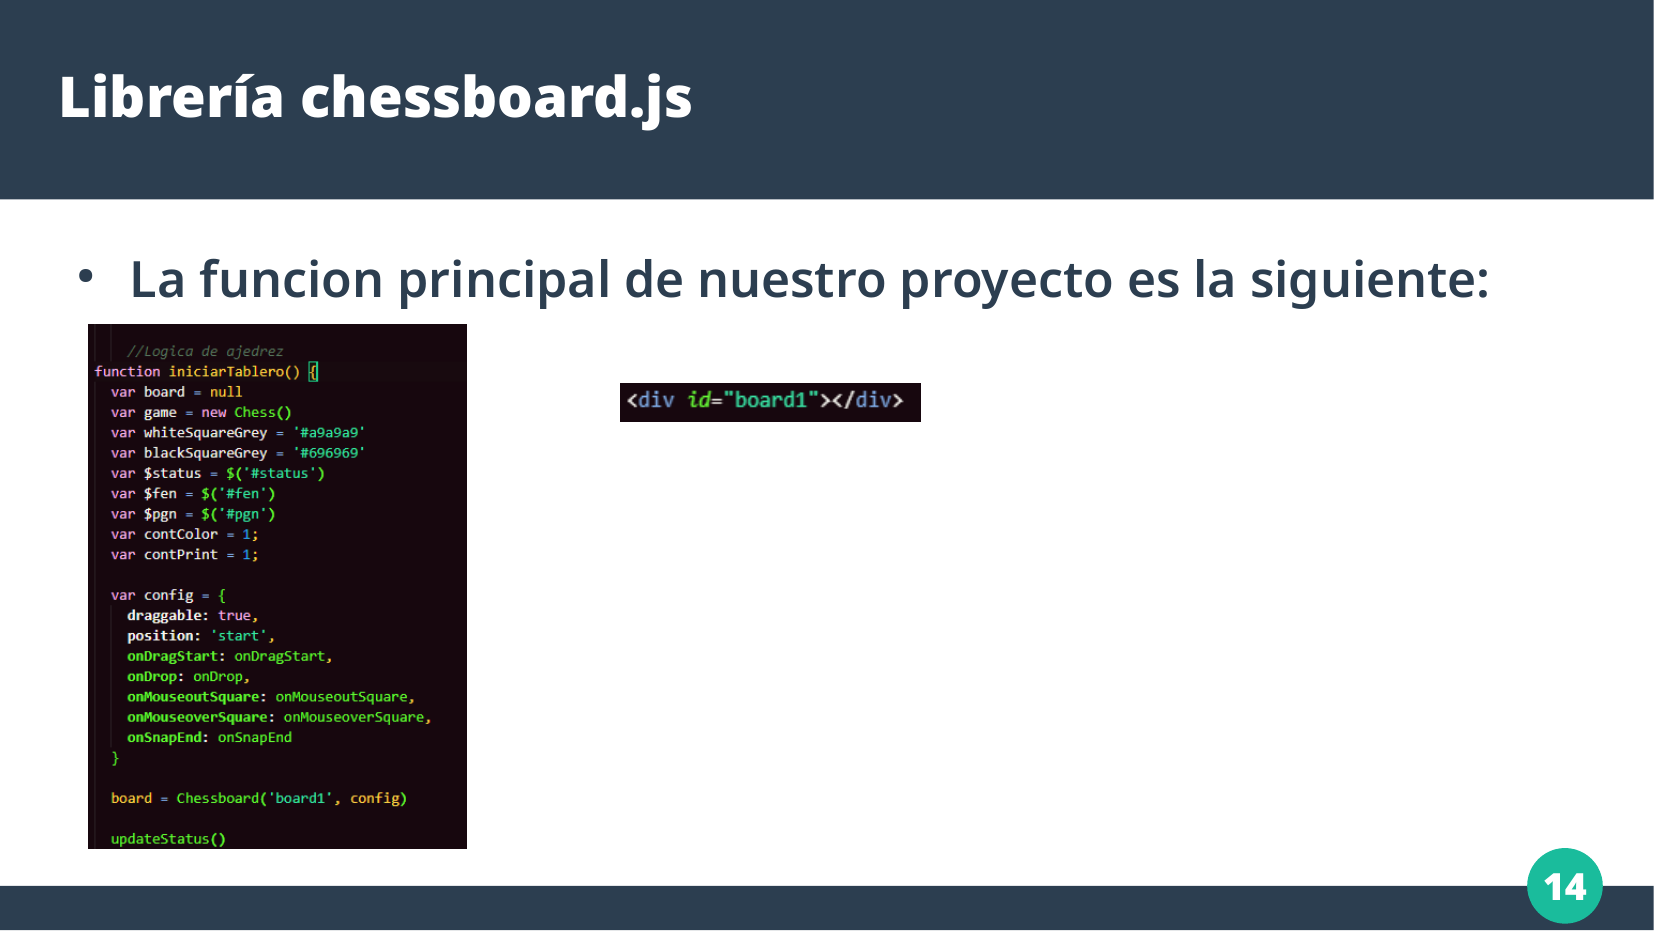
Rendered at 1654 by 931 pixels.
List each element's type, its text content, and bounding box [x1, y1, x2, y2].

picture [620, 383, 921, 422]
picture [88, 324, 467, 850]
list La funcion principal de nuestro proyecto es la siguiente: [59, 243, 1595, 864]
title Librería chessboard.js [59, 37, 1595, 155]
